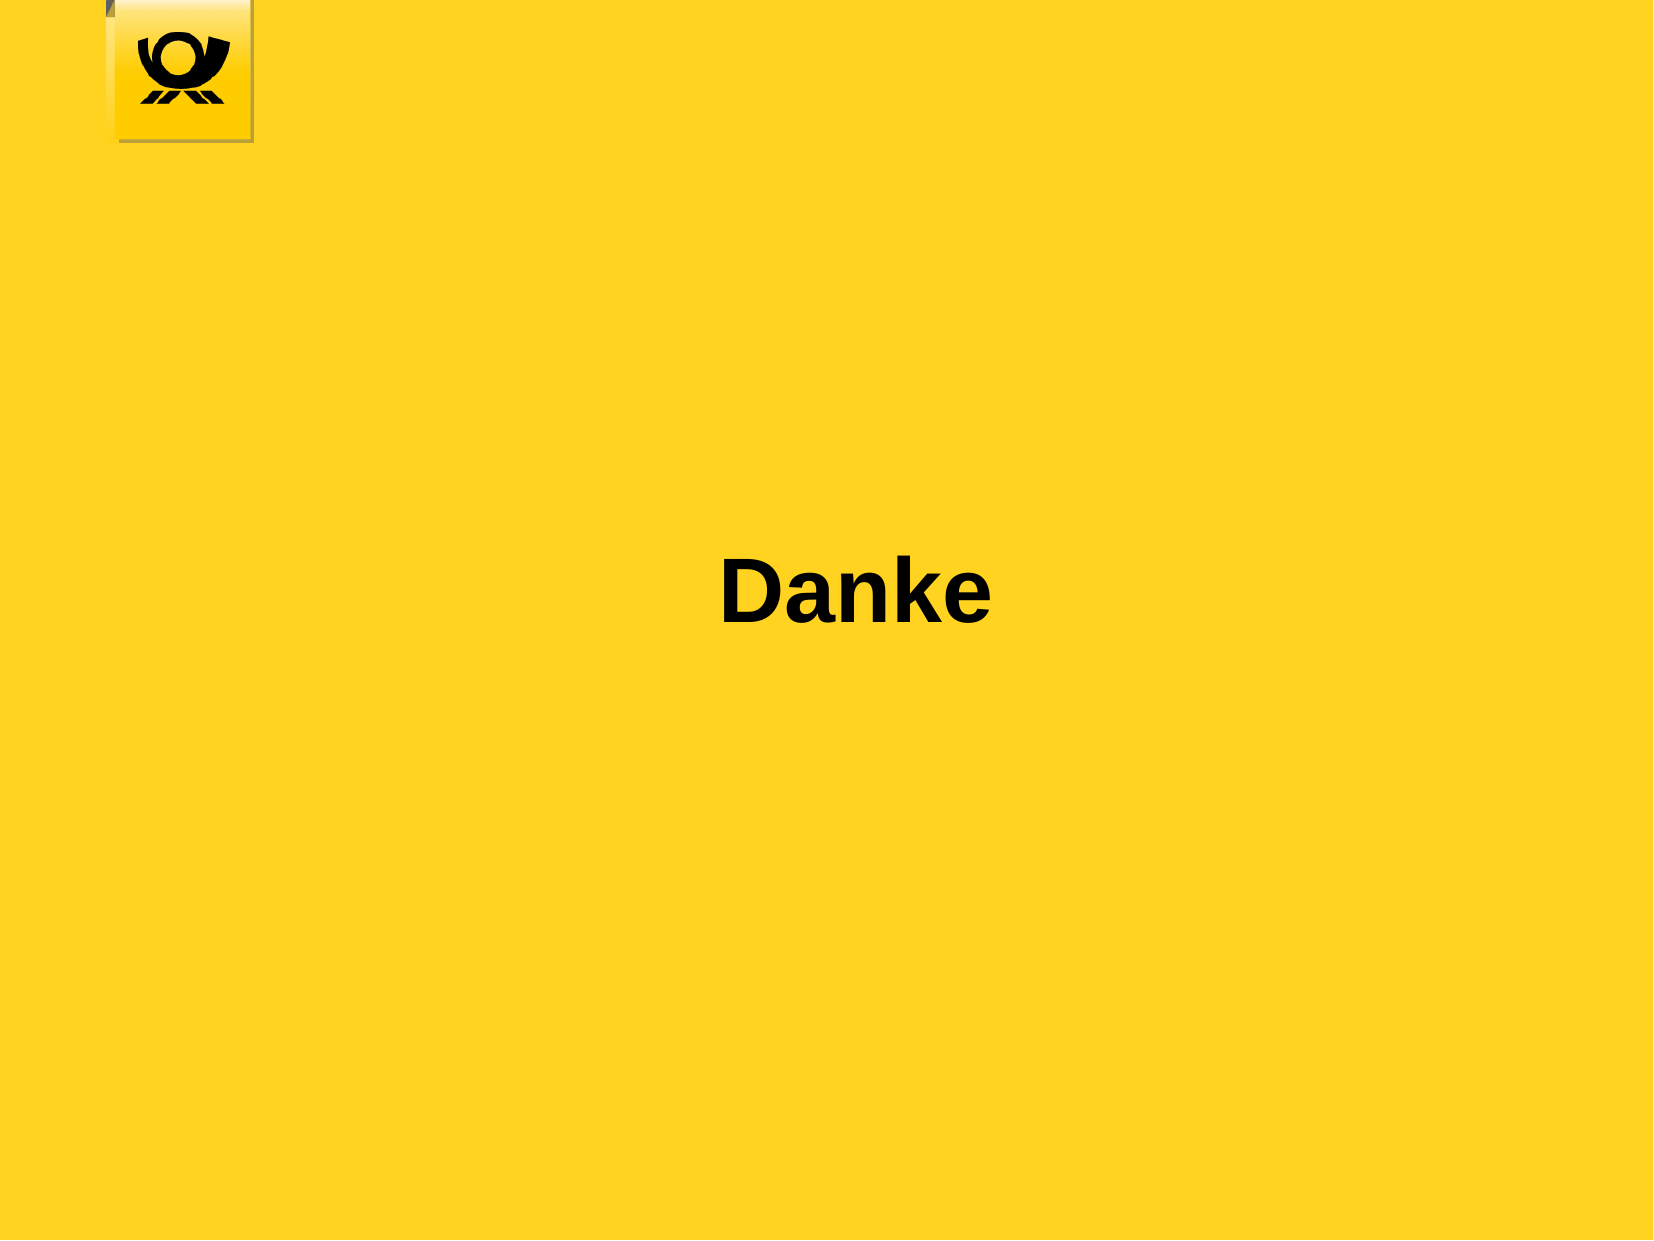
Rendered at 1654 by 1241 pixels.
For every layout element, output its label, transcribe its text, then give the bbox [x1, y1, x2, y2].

text_box Danke [448, 532, 1264, 650]
picture [106, 0, 254, 143]
